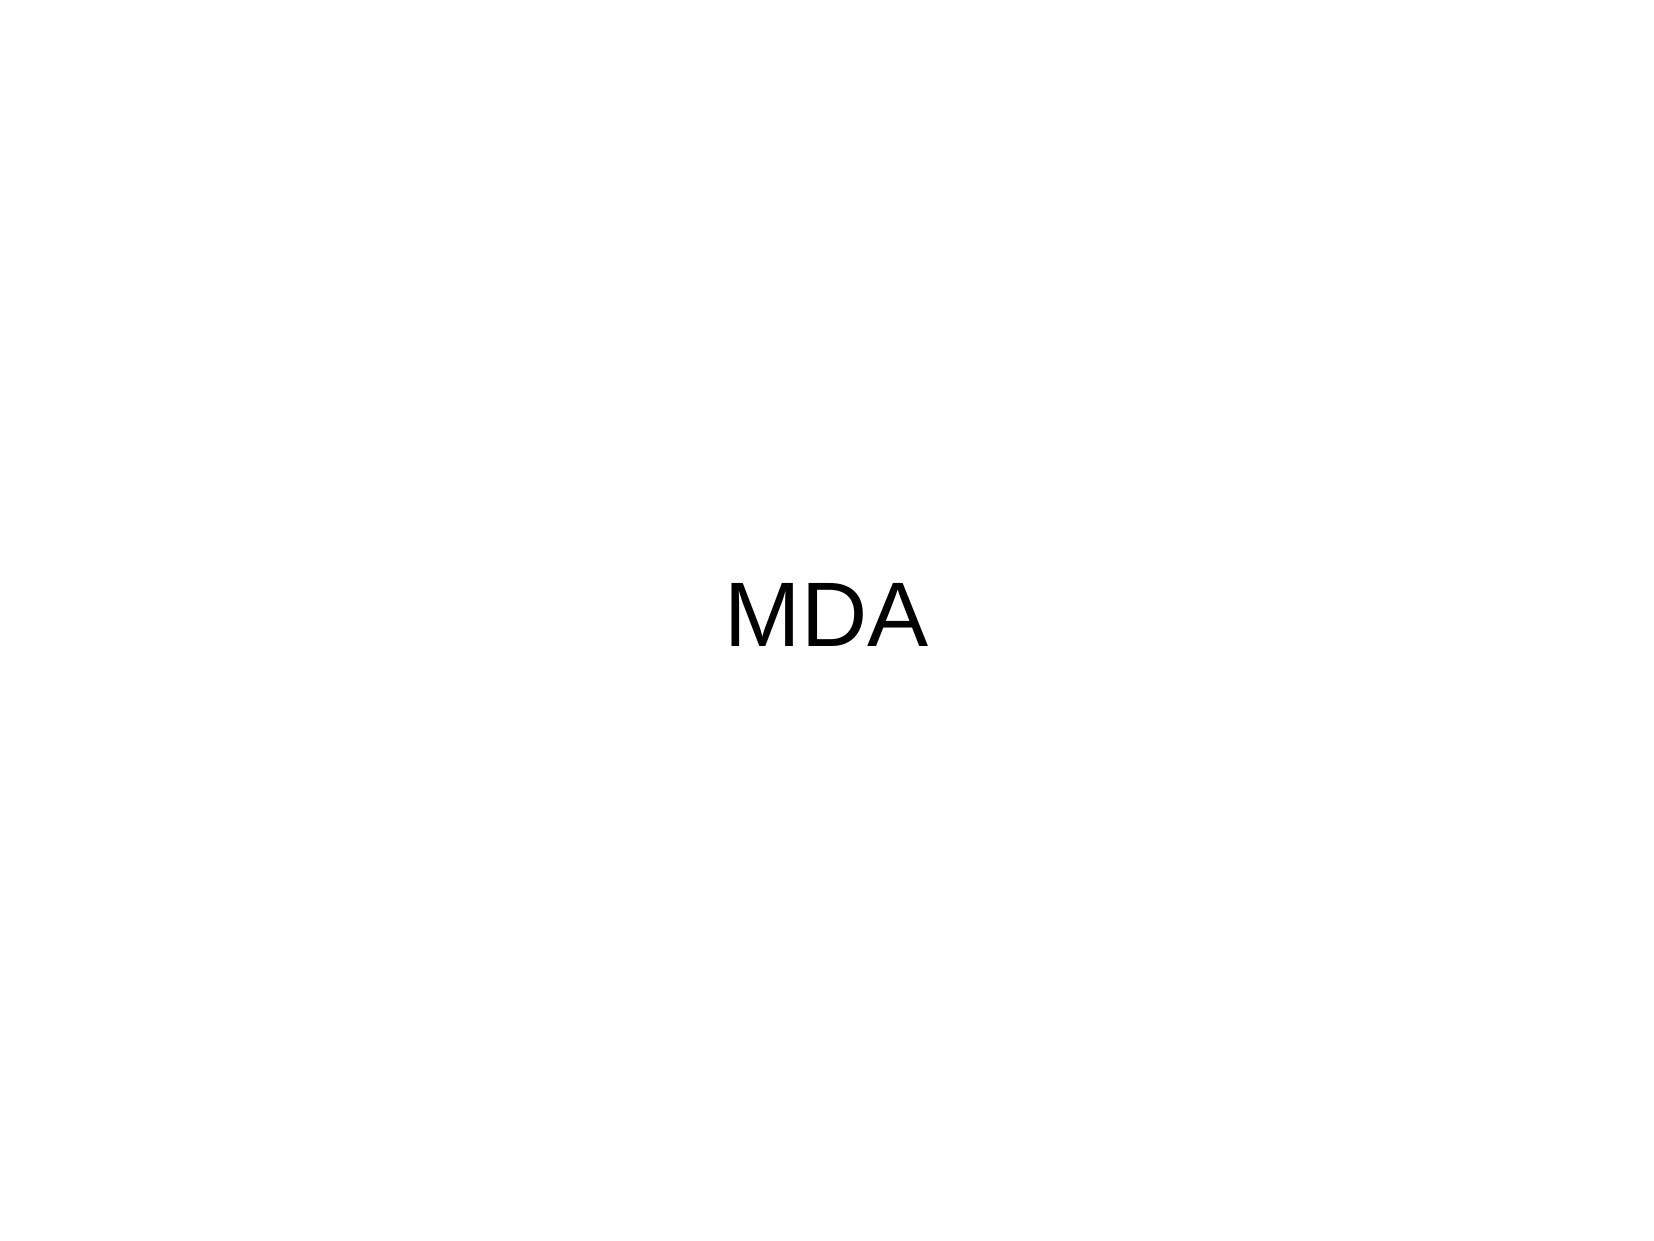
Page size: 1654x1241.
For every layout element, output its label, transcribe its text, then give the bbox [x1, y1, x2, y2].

subtitle MDA [82, 255, 1571, 975]
